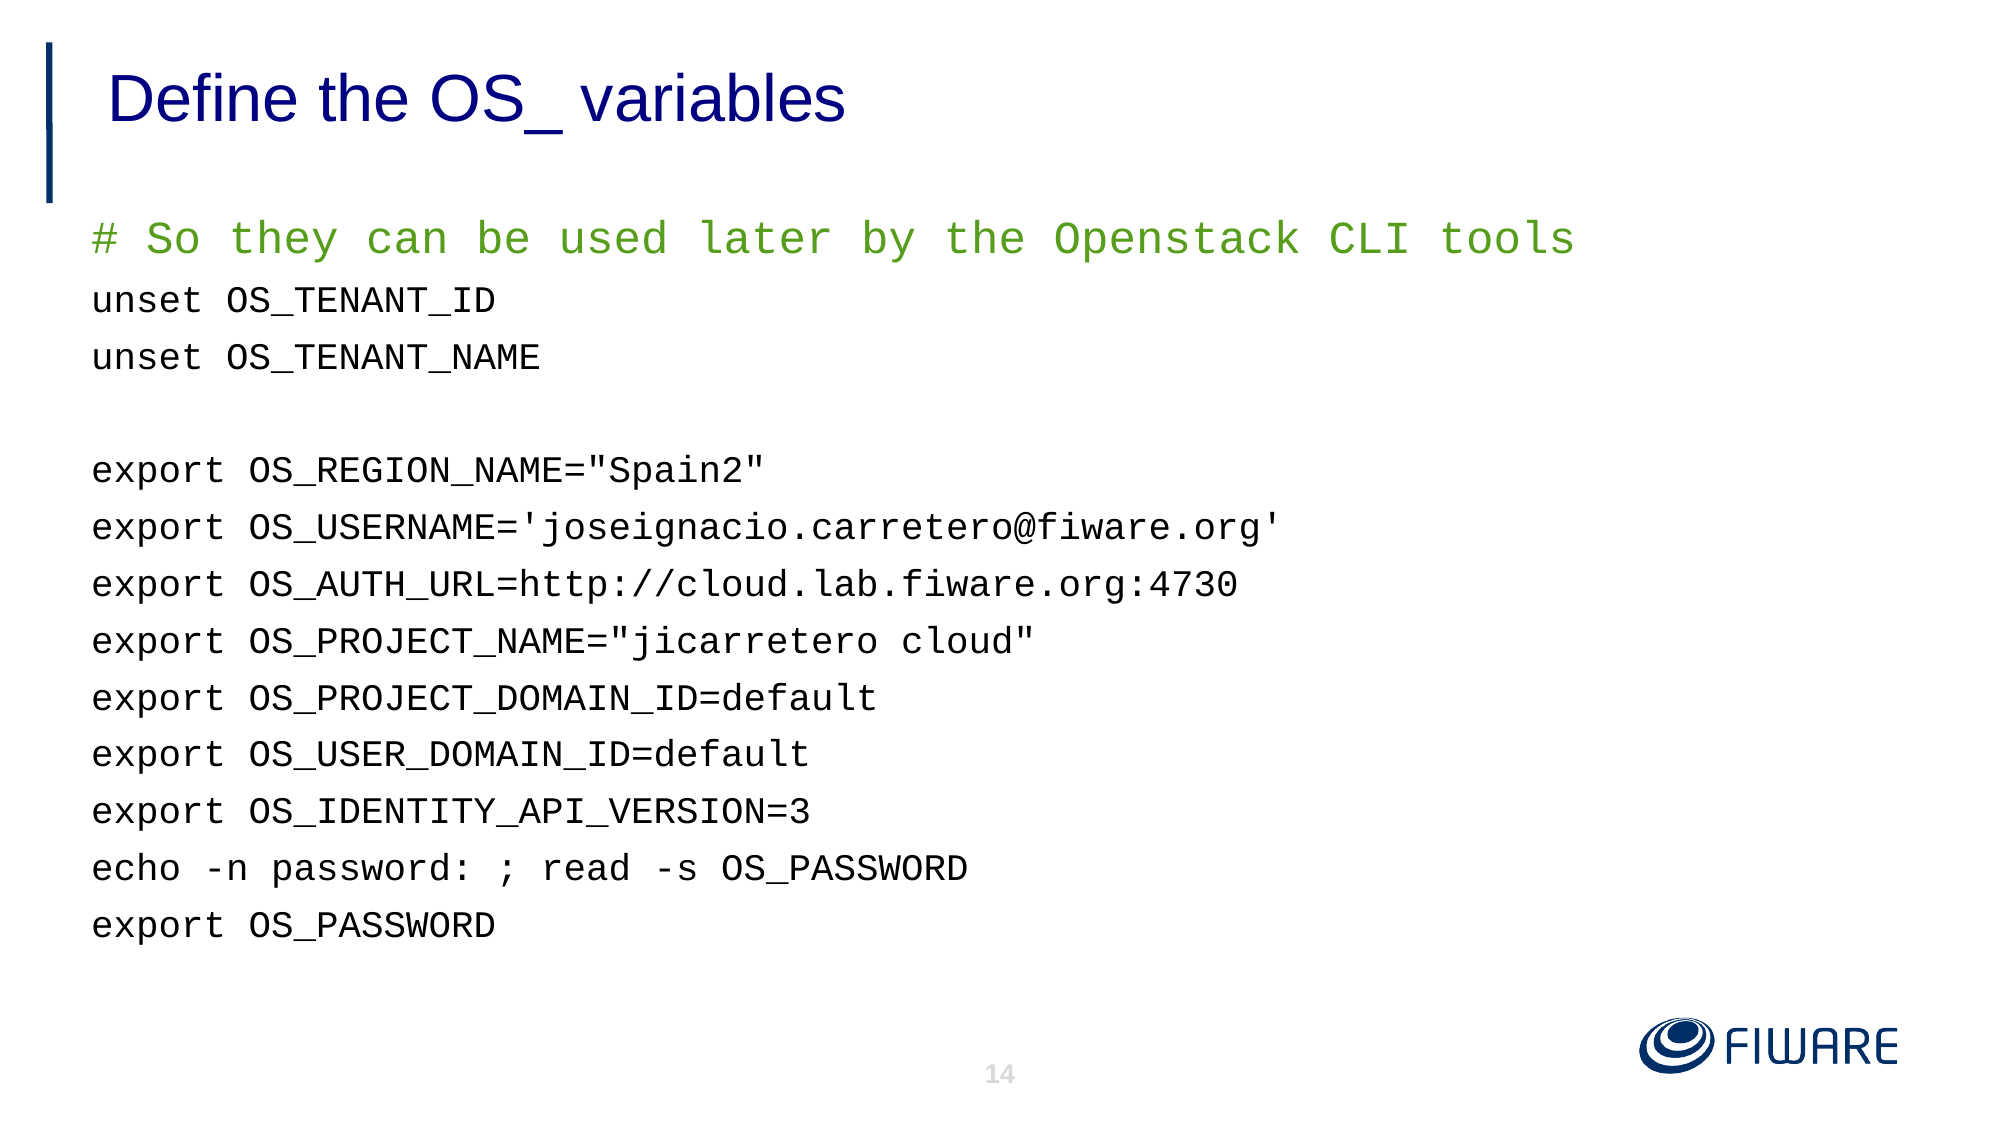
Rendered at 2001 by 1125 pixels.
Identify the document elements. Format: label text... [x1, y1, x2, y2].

slide_number <number> [887, 1042, 1113, 1103]
picture [1635, 1012, 1905, 1077]
text_box # So they can be used later by the Openstack CLI tools unset OS_TENANT_ID unset OS_TENANT_NAME export OS_REGION_NAME="Spain2" export OS_USERNAME='joseignacio.carretero@fiware.org' export OS_AUTH_URL=http://cloud.lab.fiware.org:4730 export OS_PROJECT_NAME="jicarretero cloud" export OS_PROJECT_DOMAIN_ID=default export OS_USER_DOMAIN_ID=default export OS_IDENTITY_API_VERSION=3 echo -n password: ; read -s OS_PASSWORD export OS_PASSWORD [76, 200, 1902, 1014]
title Define the OS_ variables [92, 47, 1704, 189]
